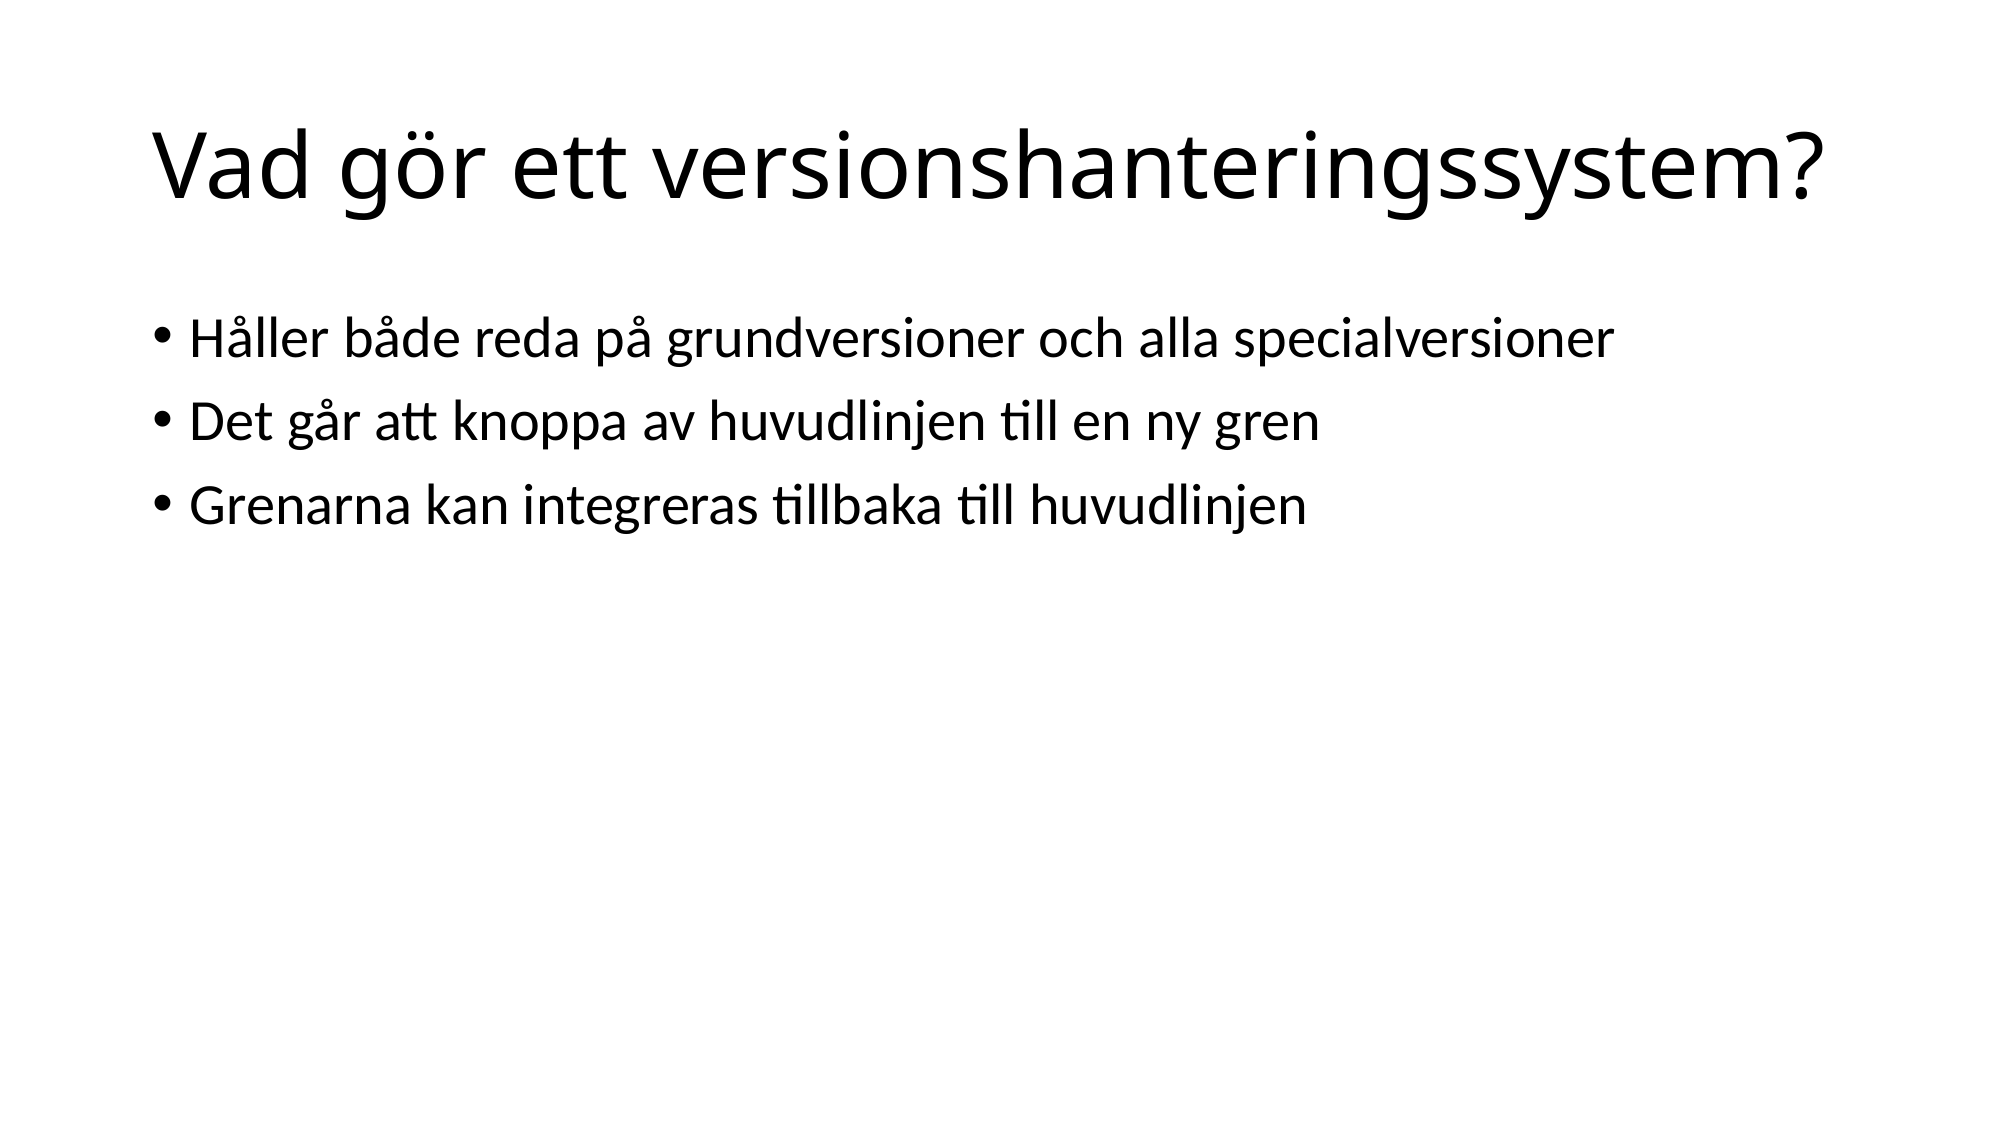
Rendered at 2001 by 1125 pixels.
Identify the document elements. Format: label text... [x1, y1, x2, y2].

title Vad gör ett versionshanteringssystem? [137, 59, 1863, 278]
list Håller både reda på grundversioner och alla specialversioner Det går att knoppa av huvudlinjen till en ny gren Grenarna kan integreras tillbaka till huvudlinjen [137, 299, 1863, 1014]
